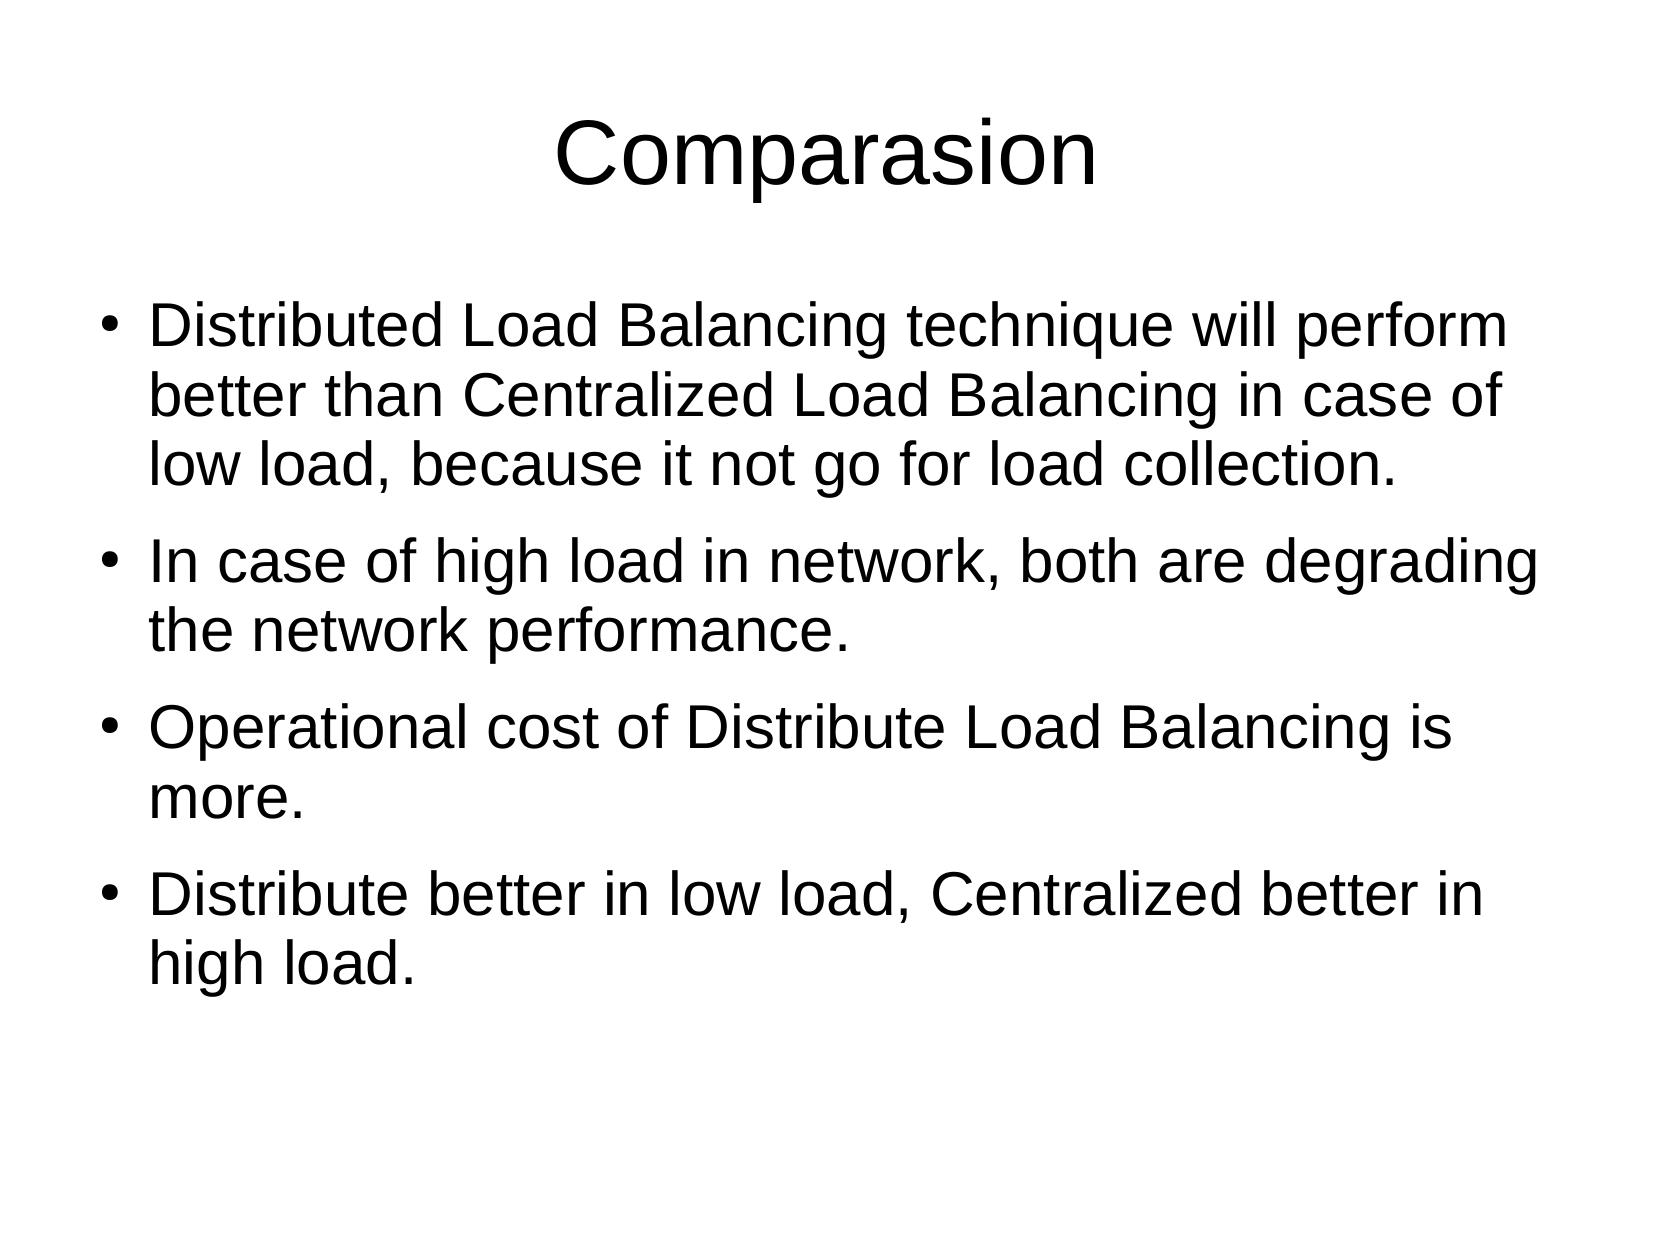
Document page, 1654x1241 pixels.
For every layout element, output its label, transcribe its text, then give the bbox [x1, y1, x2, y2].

list Distributed Load Balancing technique will perform better than Centralized Load Balancing in case of low load, because it not go for load collection. In case of high load in network, both are degrading the network performance. Operational cost of Distribute Load Balancing is more. Distribute better in low load, Centralized better in high load. [82, 290, 1571, 1010]
title Comparasion [82, 49, 1571, 257]
